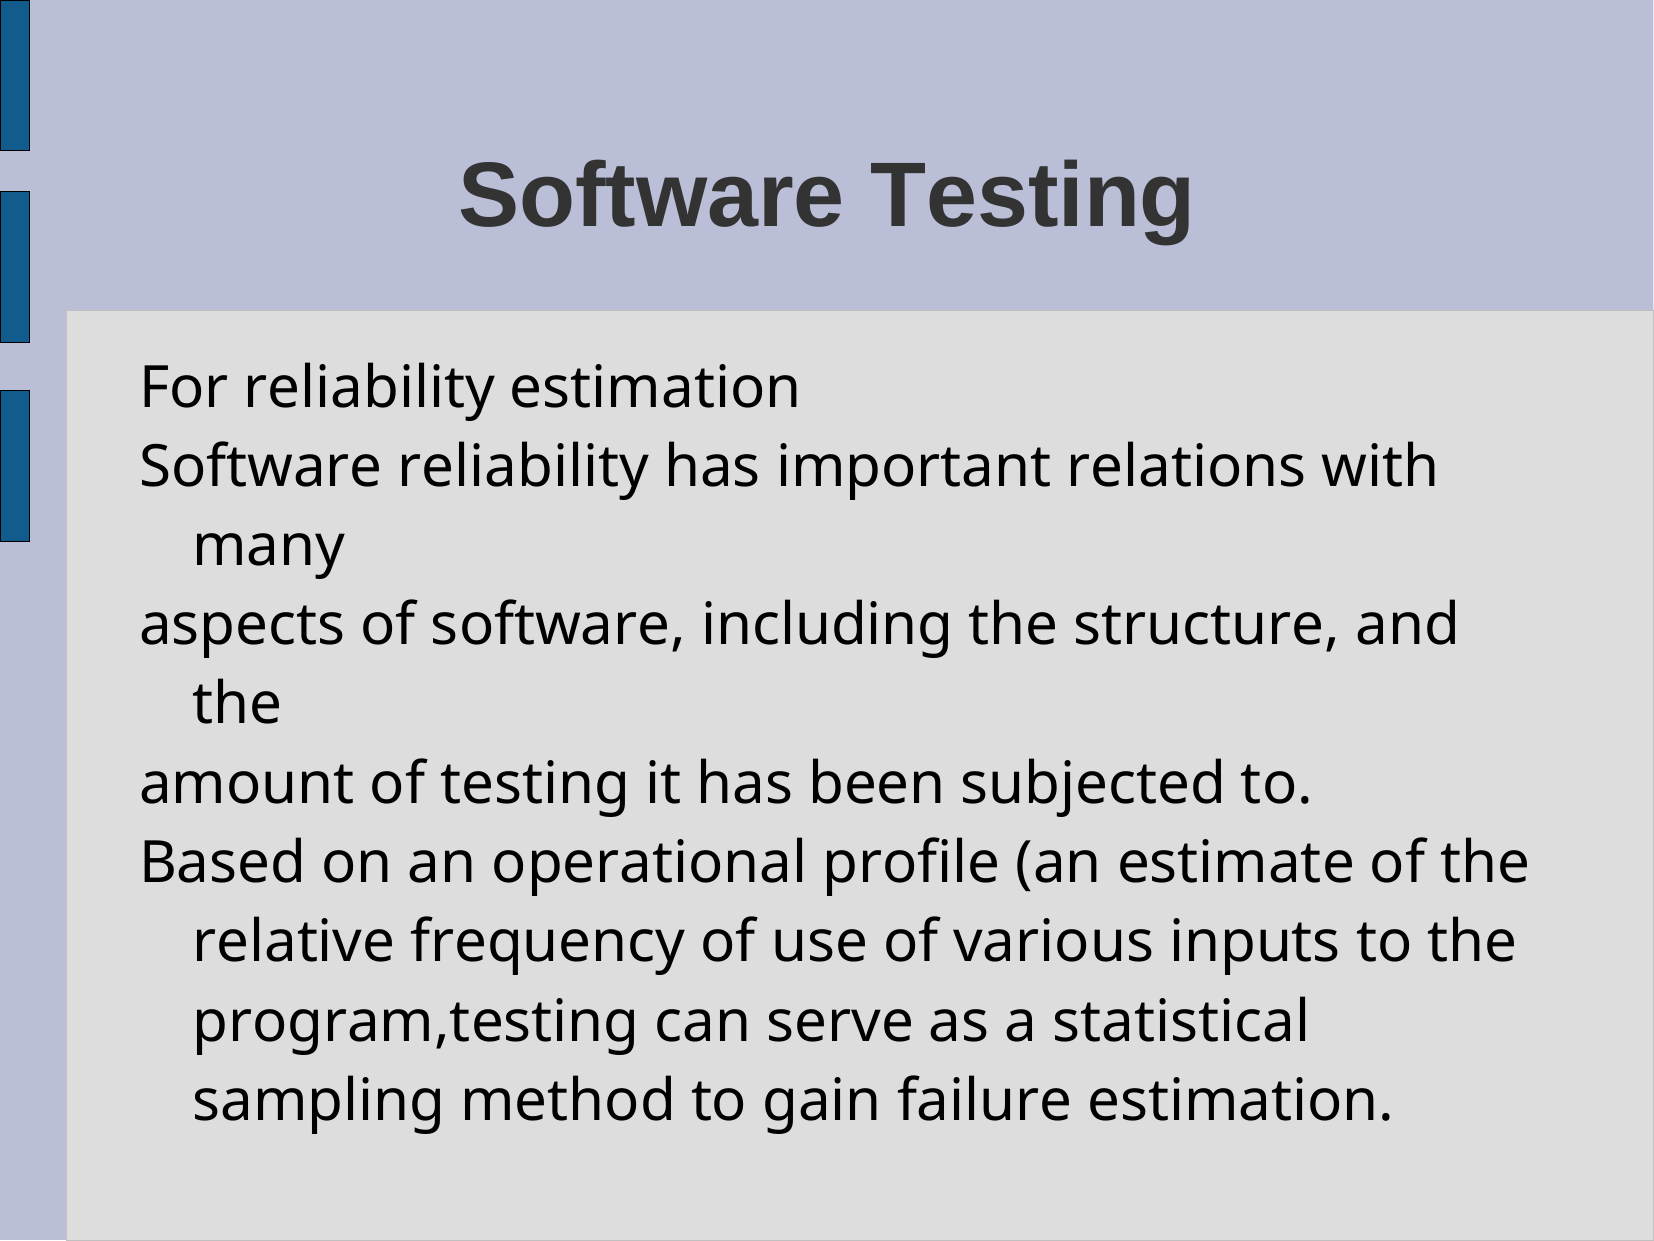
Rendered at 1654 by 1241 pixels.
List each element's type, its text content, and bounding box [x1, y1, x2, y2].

title Software Testing [121, 91, 1534, 299]
list For reliability estimation Software reliability has important relations with many aspects of software, including the structure, and the amount of testing it has been subjected to. Based on an operational profile (an estimate of the relative frequency of use of various inputs to the program,testing can serve as a statistical sampling method to gain failure estimation. [121, 344, 1534, 1127]
